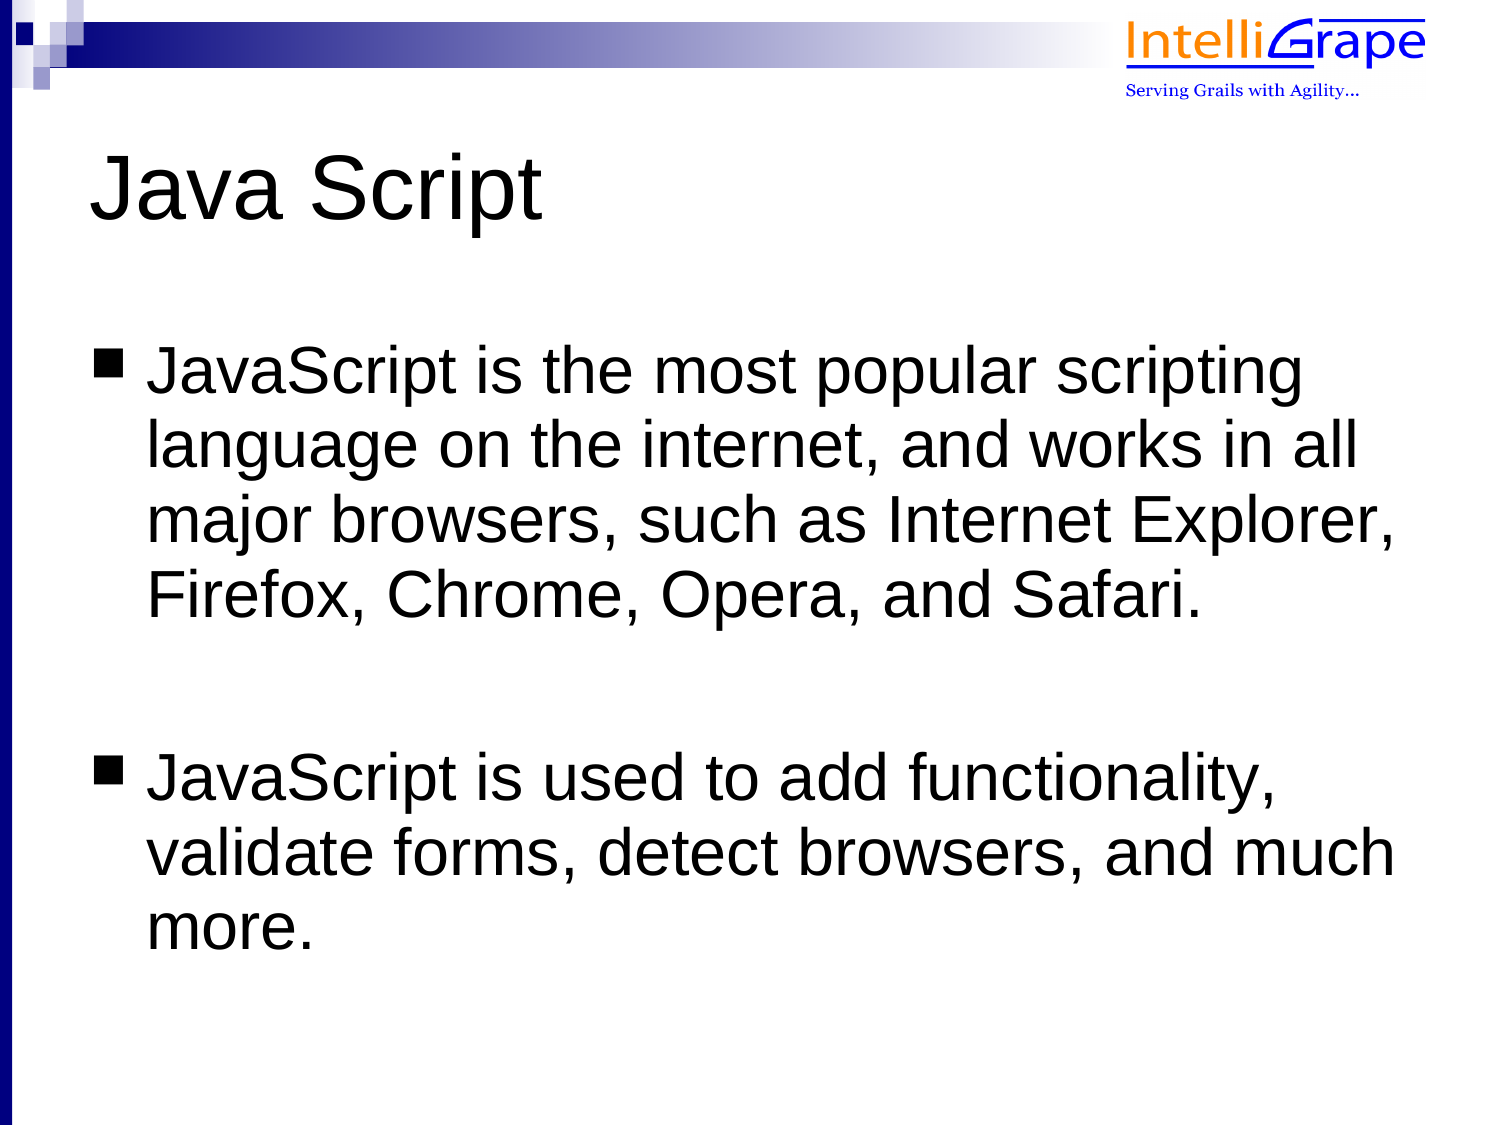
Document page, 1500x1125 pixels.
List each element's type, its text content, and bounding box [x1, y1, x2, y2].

title Java Script [75, 74, 1426, 301]
picture [1125, 12, 1425, 74]
list JavaScript is the most popular scripting language on the internet, and works in all major browsers, such as Internet Explorer, Firefox, Chrome, Opera, and Safari. JavaScript is used to add functionality, validate forms, detect browsers, and much more. [75, 324, 1426, 1068]
